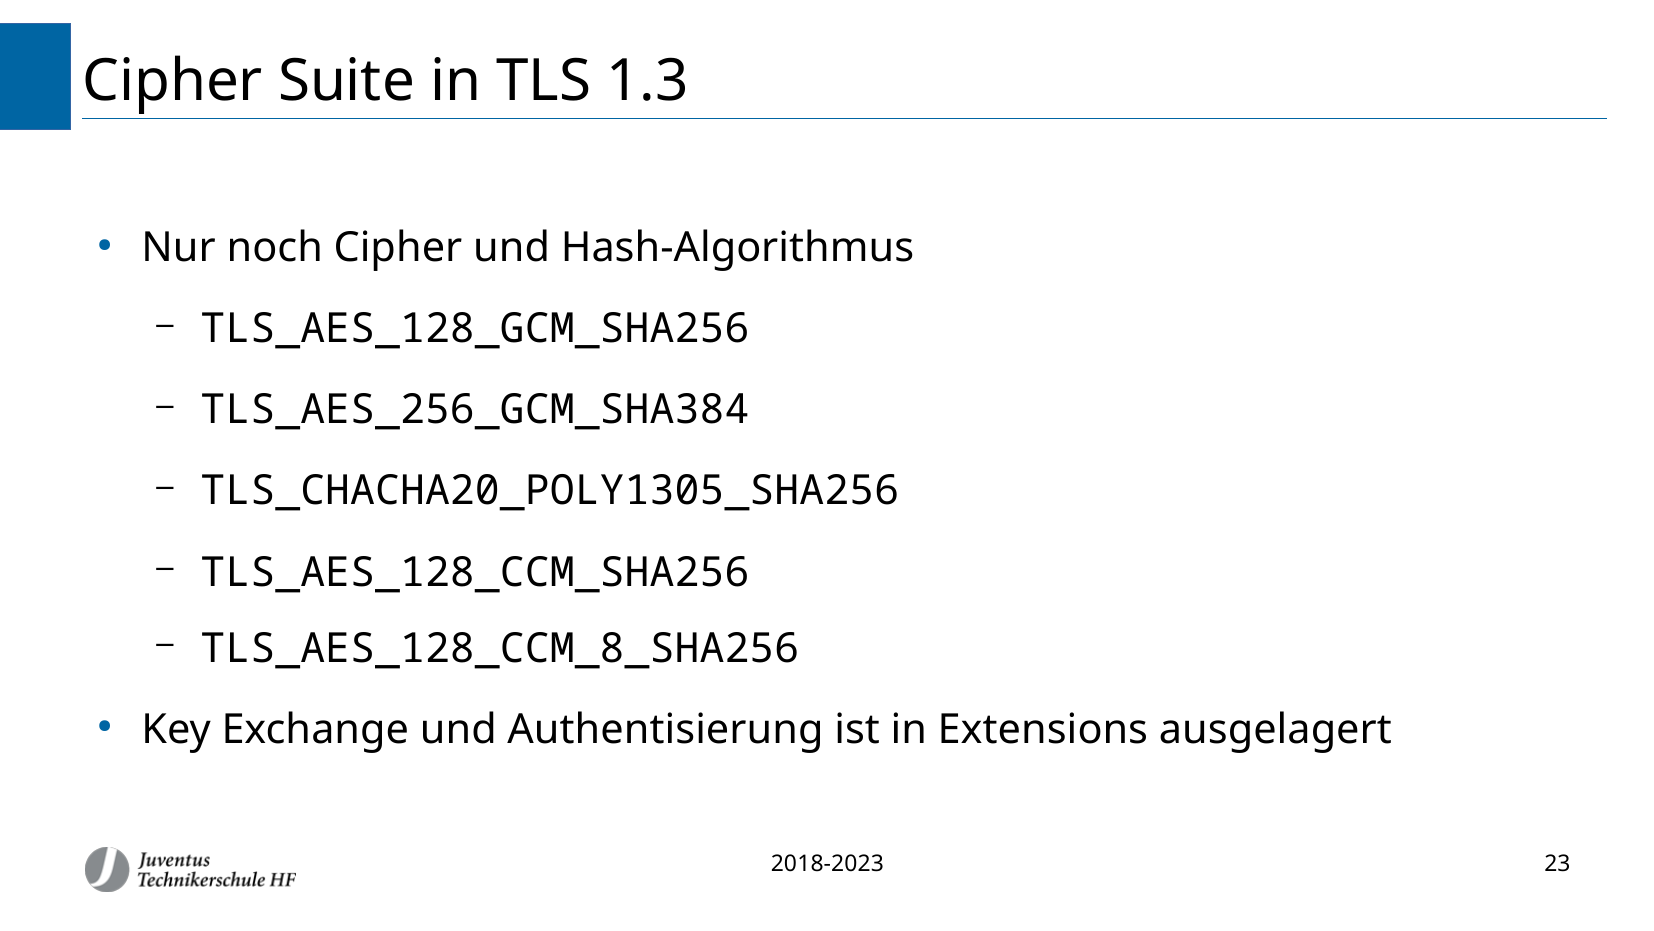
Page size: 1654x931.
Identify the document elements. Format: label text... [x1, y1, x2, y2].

picture [85, 847, 296, 892]
list Nur noch Cipher und Hash-Algorithmus TLS_AES_128_GCM_SHA256 TLS_AES_256_GCM_SHA384 TLS_CHACHA20_POLY1305_SHA256 TLS_AES_128_CCM_SHA256 TLS_AES_128_CCM_8_SHA256 Key Exchange und Authentisierung ist in Extensions ausgelagert [82, 217, 1571, 758]
title Cipher Suite in TLS 1.3 [82, 37, 1571, 119]
